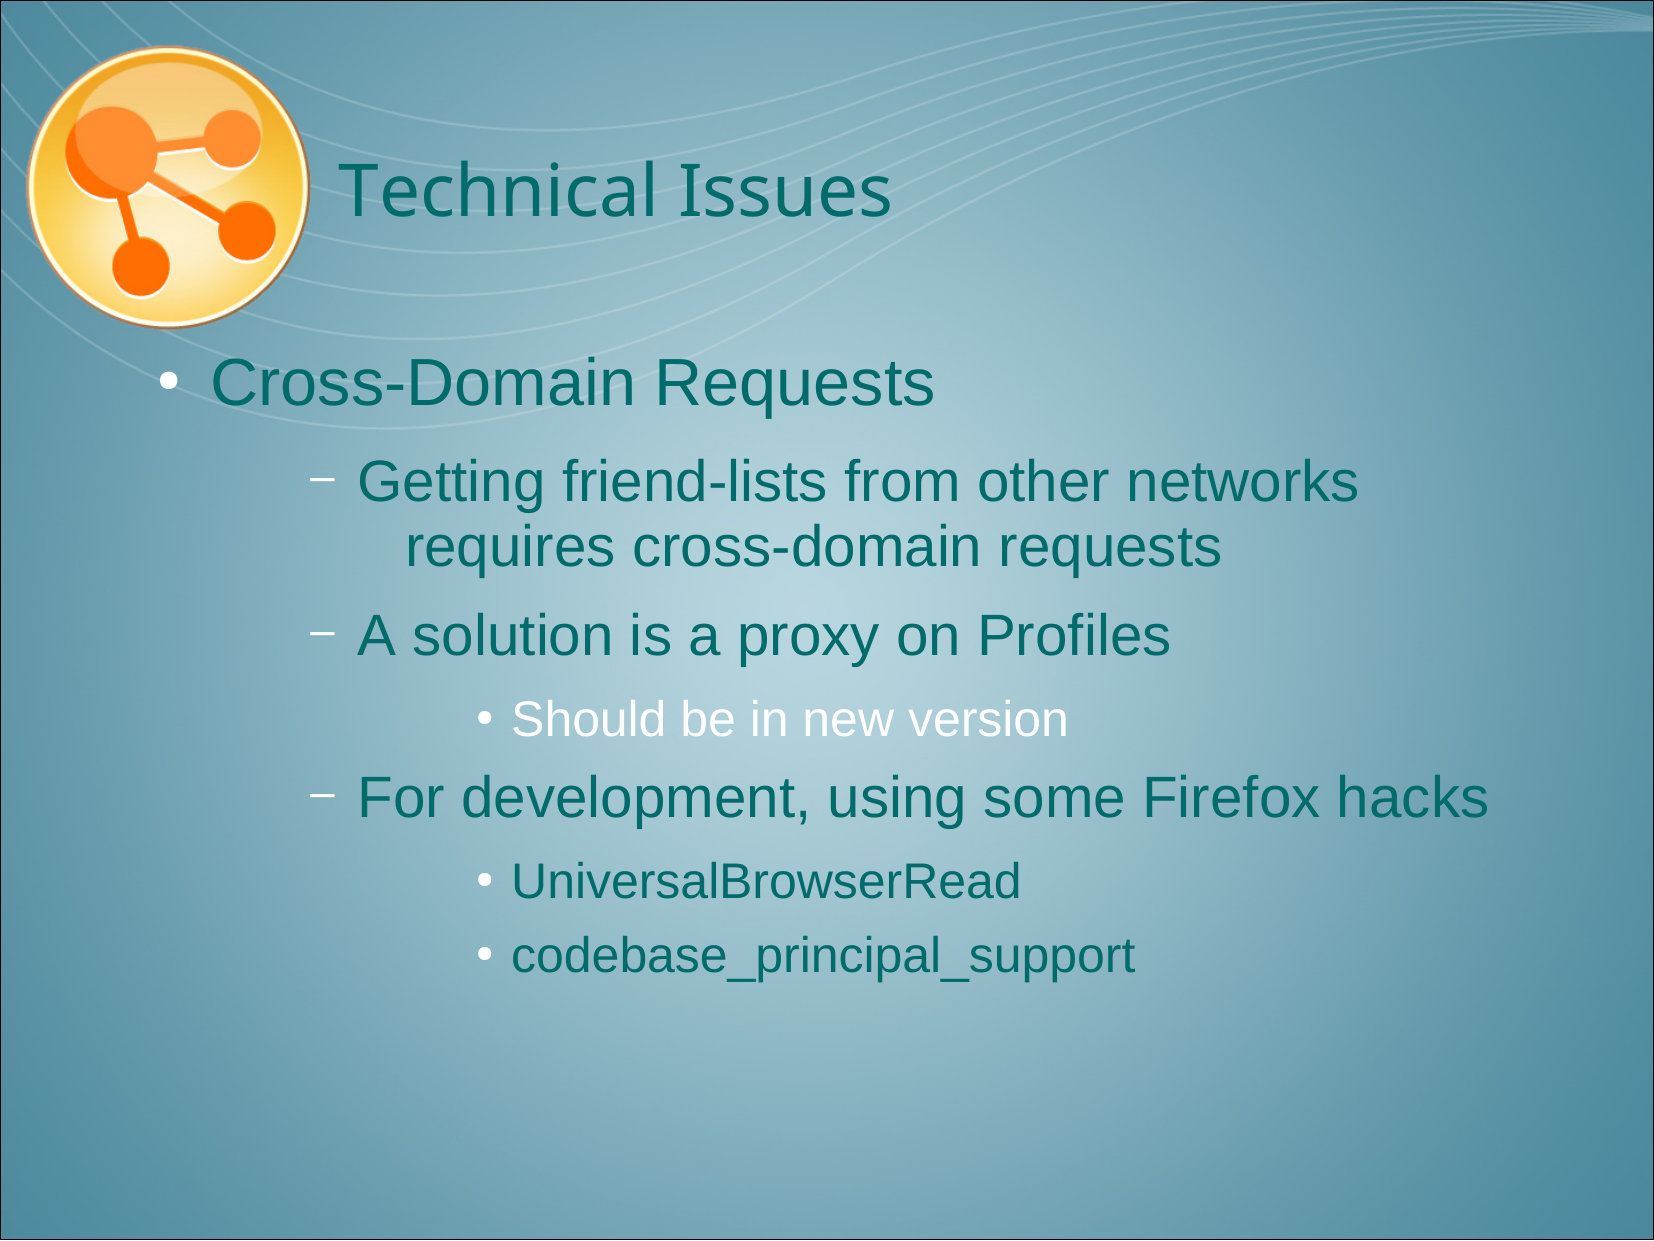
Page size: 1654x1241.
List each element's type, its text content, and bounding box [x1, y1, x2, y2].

list Cross-Domain Requests Getting friend-lists from other networks requires cross-domain requests A solution is a proxy on Profiles Should be in new version For development, using some Firefox hacks UniversalBrowserRead codebase_principal_support [121, 344, 1534, 1127]
picture [1, 1, 1653, 1239]
title Technical Issues [338, 35, 1534, 341]
